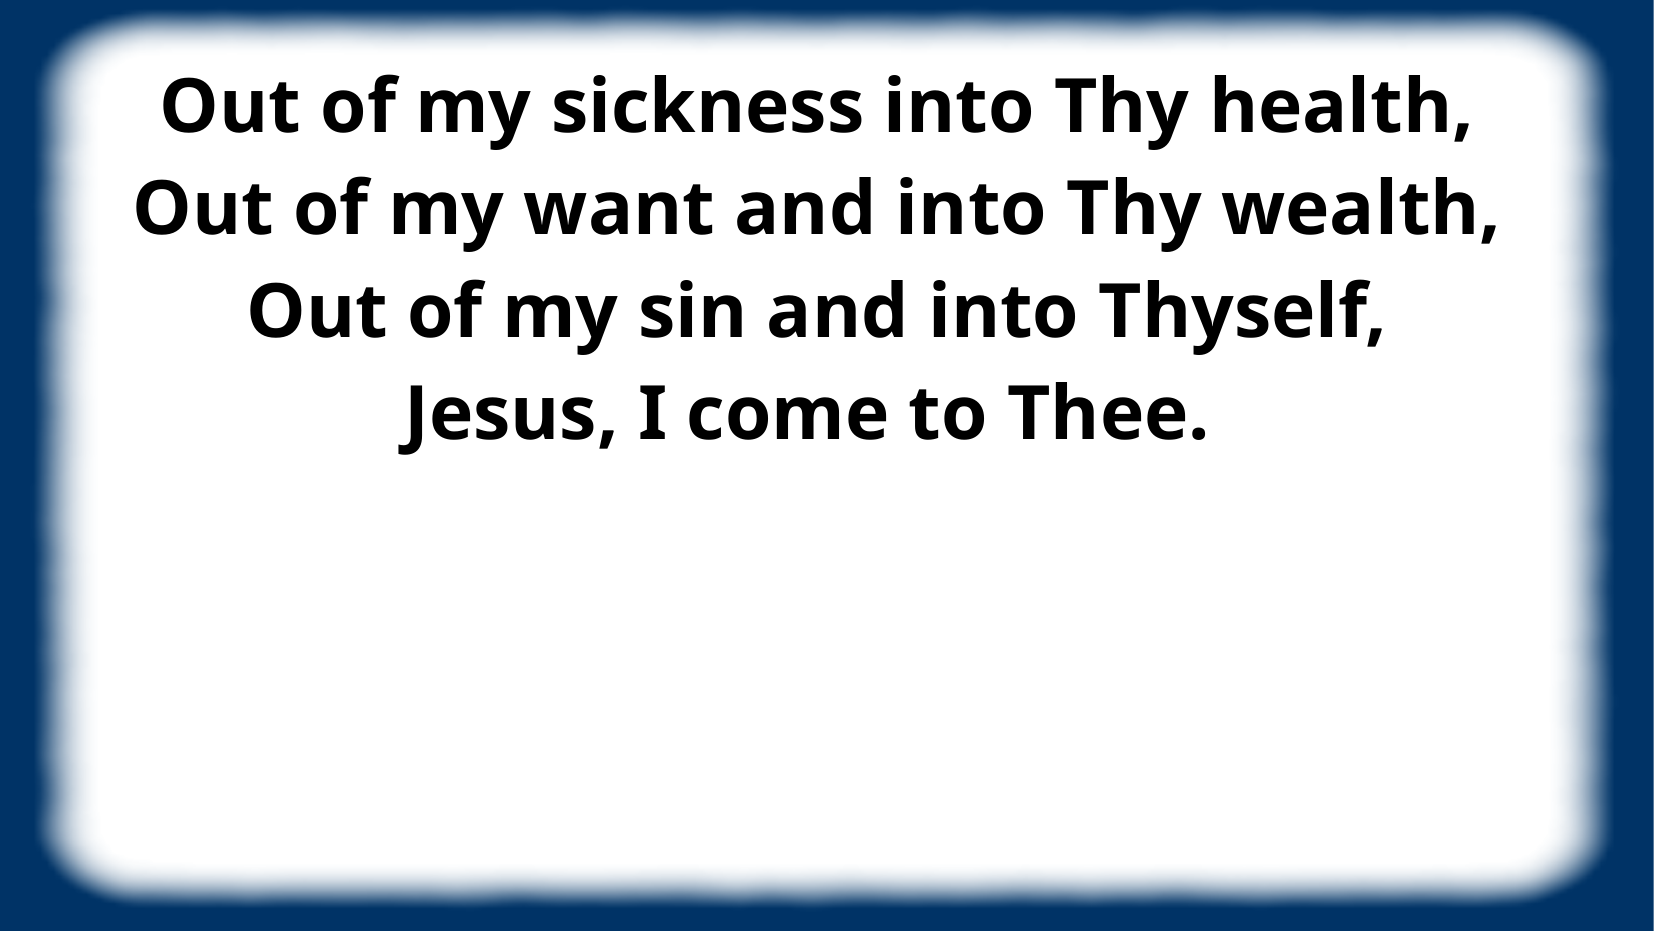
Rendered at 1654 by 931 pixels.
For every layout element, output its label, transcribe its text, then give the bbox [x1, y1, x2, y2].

picture [0, 0, 1654, 931]
text_box Out of my sickness into Thy health, Out of my want and into Thy wealth, Out of my sin and into Thyself, Jesus, I come to Thee. [90, 45, 1546, 481]
